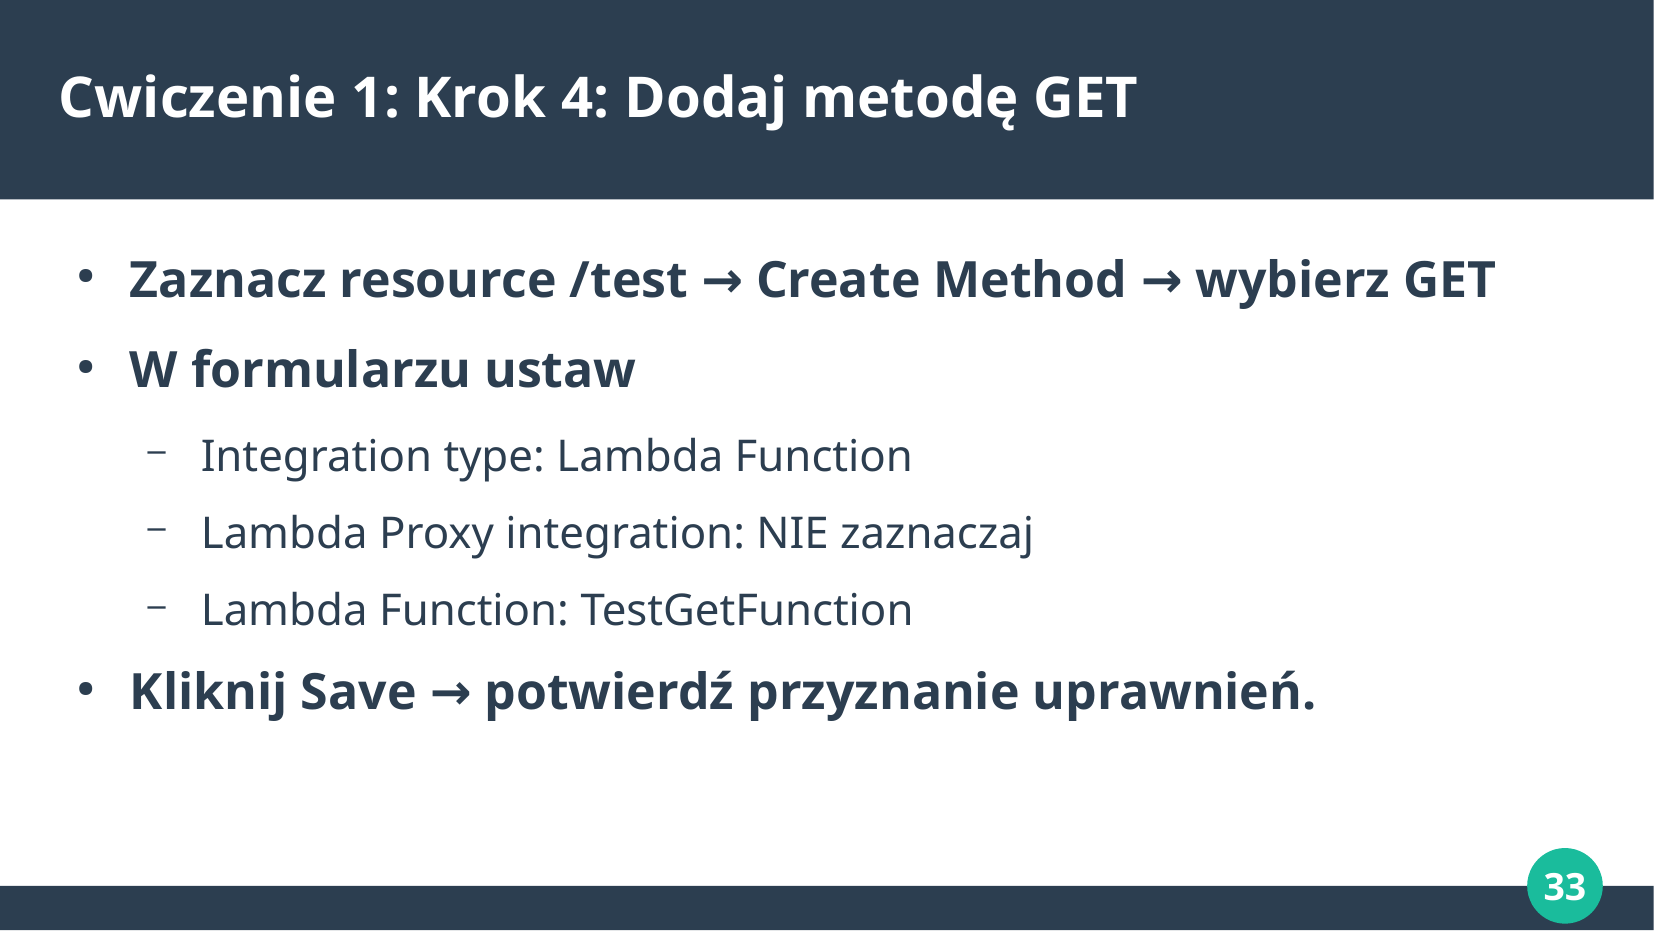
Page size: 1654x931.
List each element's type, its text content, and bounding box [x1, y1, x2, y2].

list Zaznacz resource /test → Create Method → wybierz GET W formularzu ustaw Integration type: Lambda Function Lambda Proxy integration: NIE zaznaczaj Lambda Function: TestGetFunction Kliknij Save → potwierdź przyznanie uprawnień. [59, 243, 1538, 864]
title Cwiczenie 1: Krok 4: Dodaj metodę GET [59, 37, 1595, 156]
